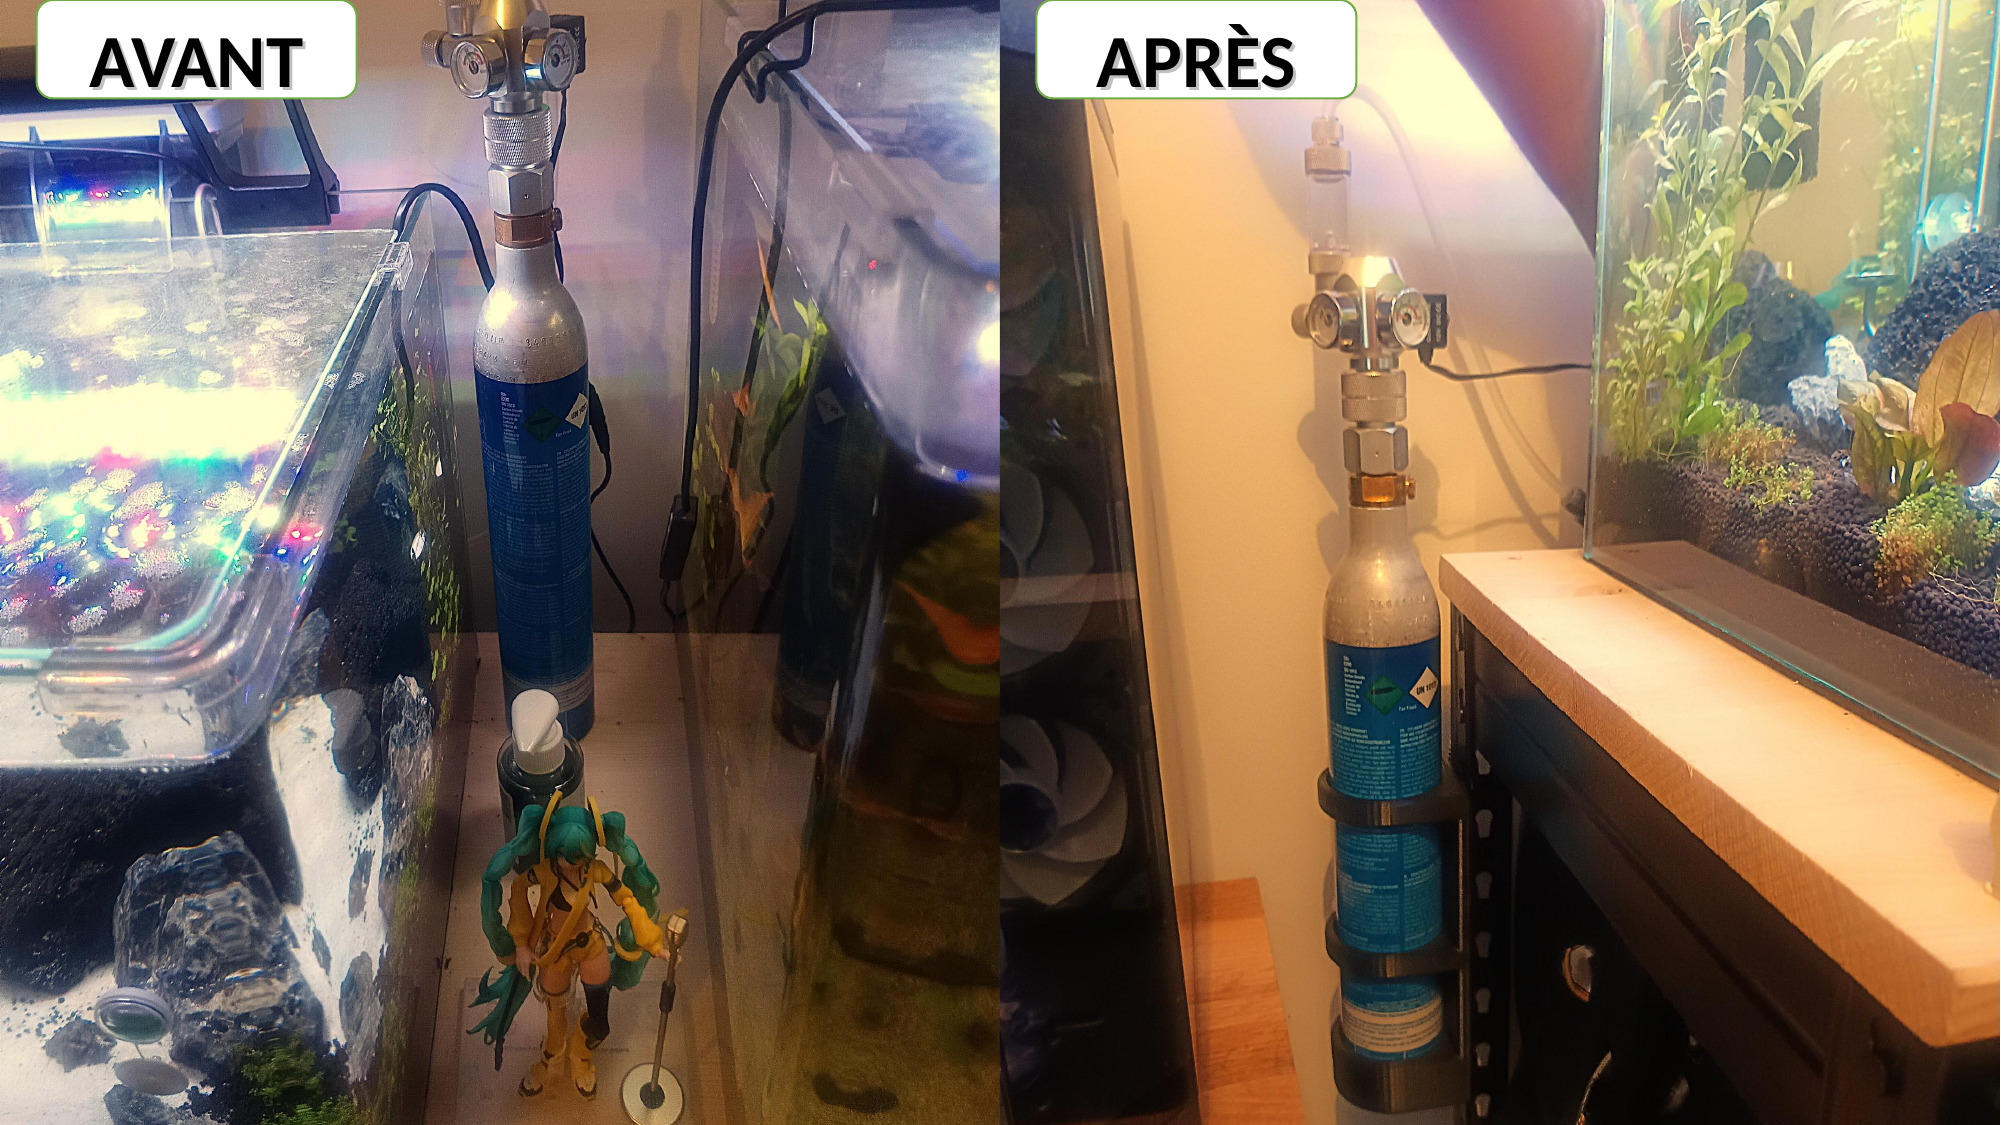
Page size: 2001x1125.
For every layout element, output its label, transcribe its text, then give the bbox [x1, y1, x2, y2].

text_box APRÈS [1036, 0, 1357, 99]
text_box AVANT [36, 0, 357, 99]
picture [0, 0, 2000, 1125]
